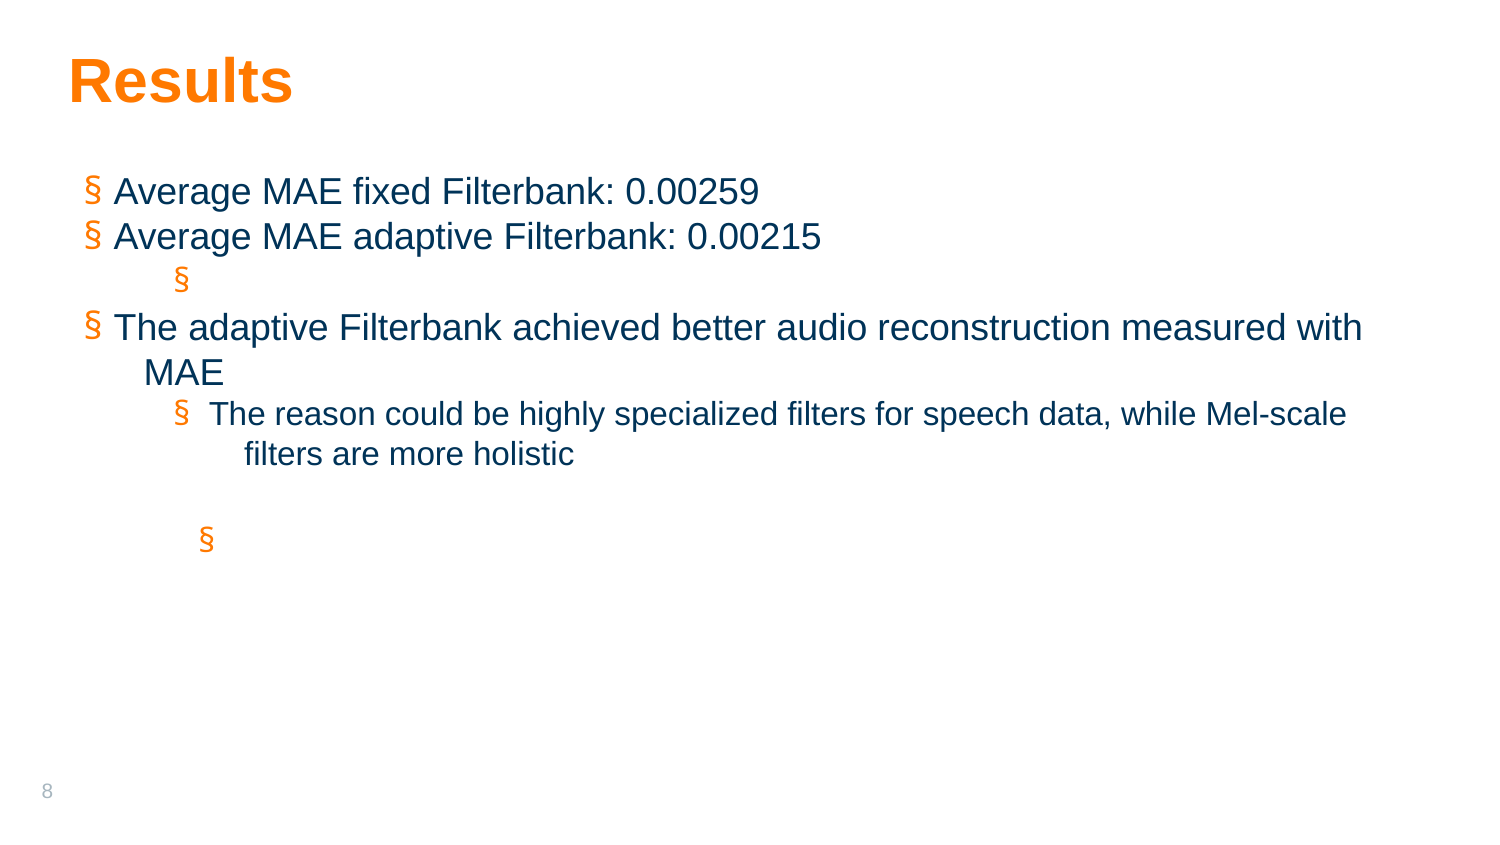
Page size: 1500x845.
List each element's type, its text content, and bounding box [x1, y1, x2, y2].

title Results [68, 40, 1432, 116]
list Average MAE fixed Filterbank: 0.00259 Average MAE adaptive Filterbank: 0.00215 The adaptive Filterbank achieved better audio reconstruction measured with MAE The reason could be highly specialized filters for speech data, while Mel-scale filters are more holistic [68, 159, 1432, 710]
slide_number 7 [41, 777, 112, 803]
